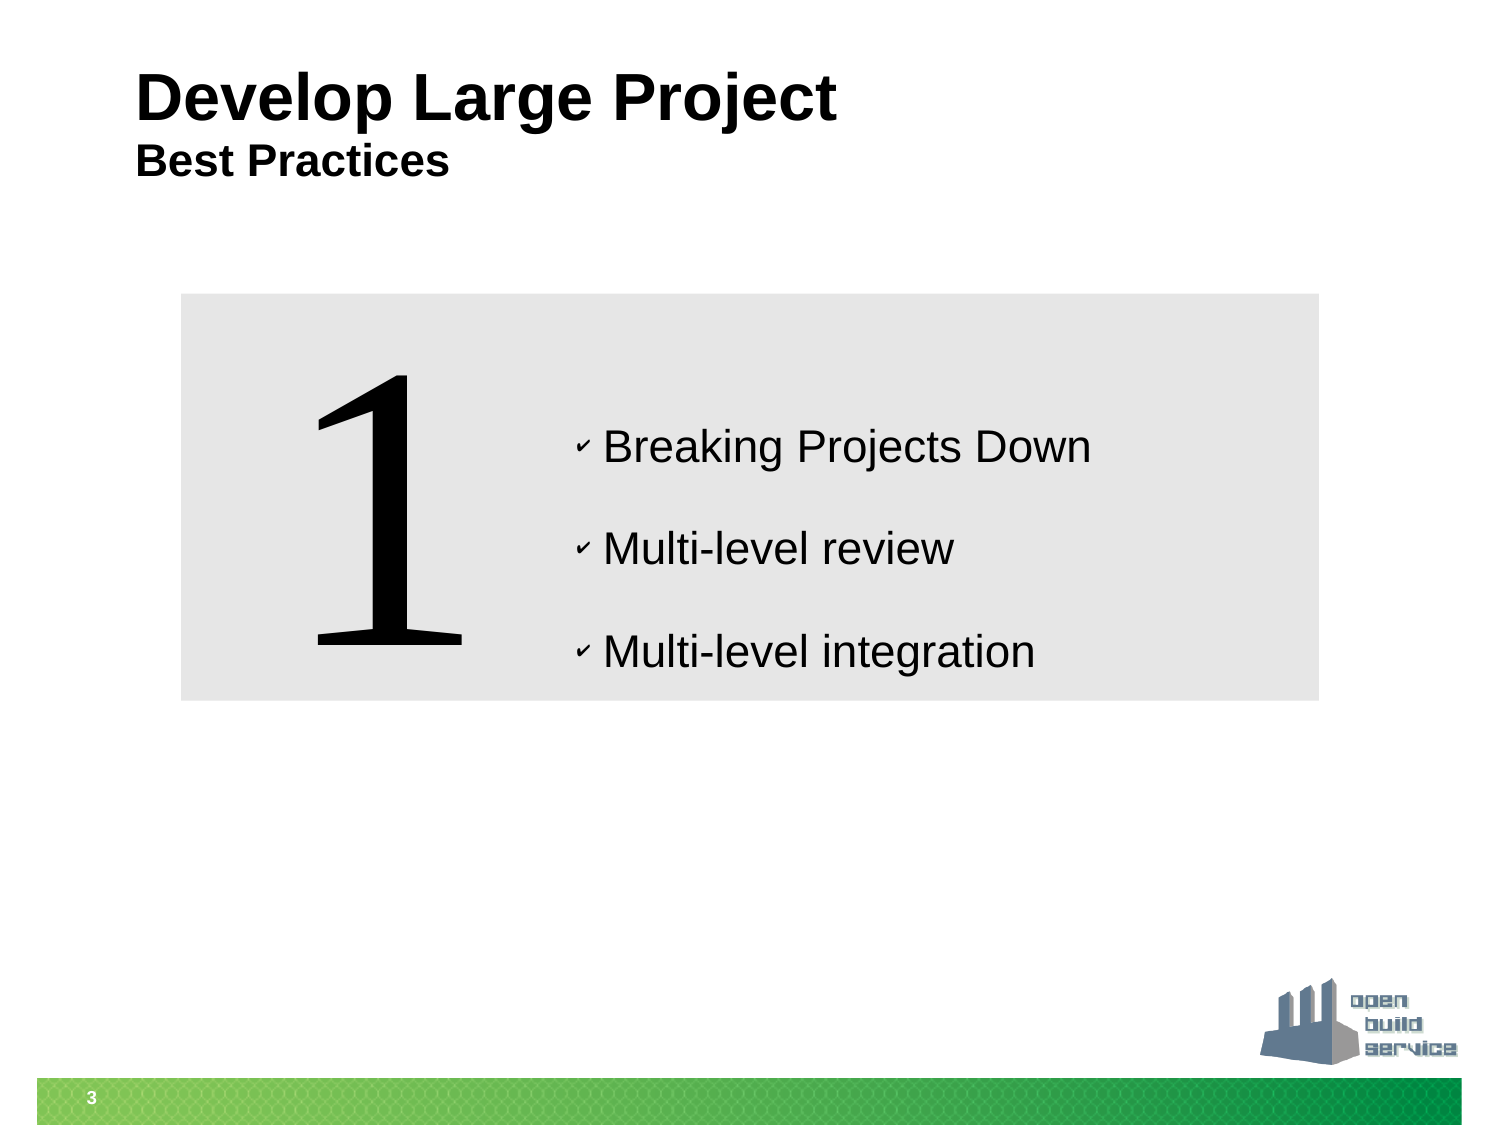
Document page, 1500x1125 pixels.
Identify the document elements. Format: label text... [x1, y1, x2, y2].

text_box 1 [282, 258, 534, 716]
picture [37, 1078, 1462, 1125]
picture [1260, 978, 1458, 1065]
text_box [534, 293, 1319, 701]
text_box [181, 293, 282, 701]
text_box Breaking Projects Down Multi-level review Multi-level integration [576, 369, 1093, 626]
title Develop Large Project Best Practices [135, 41, 1372, 204]
